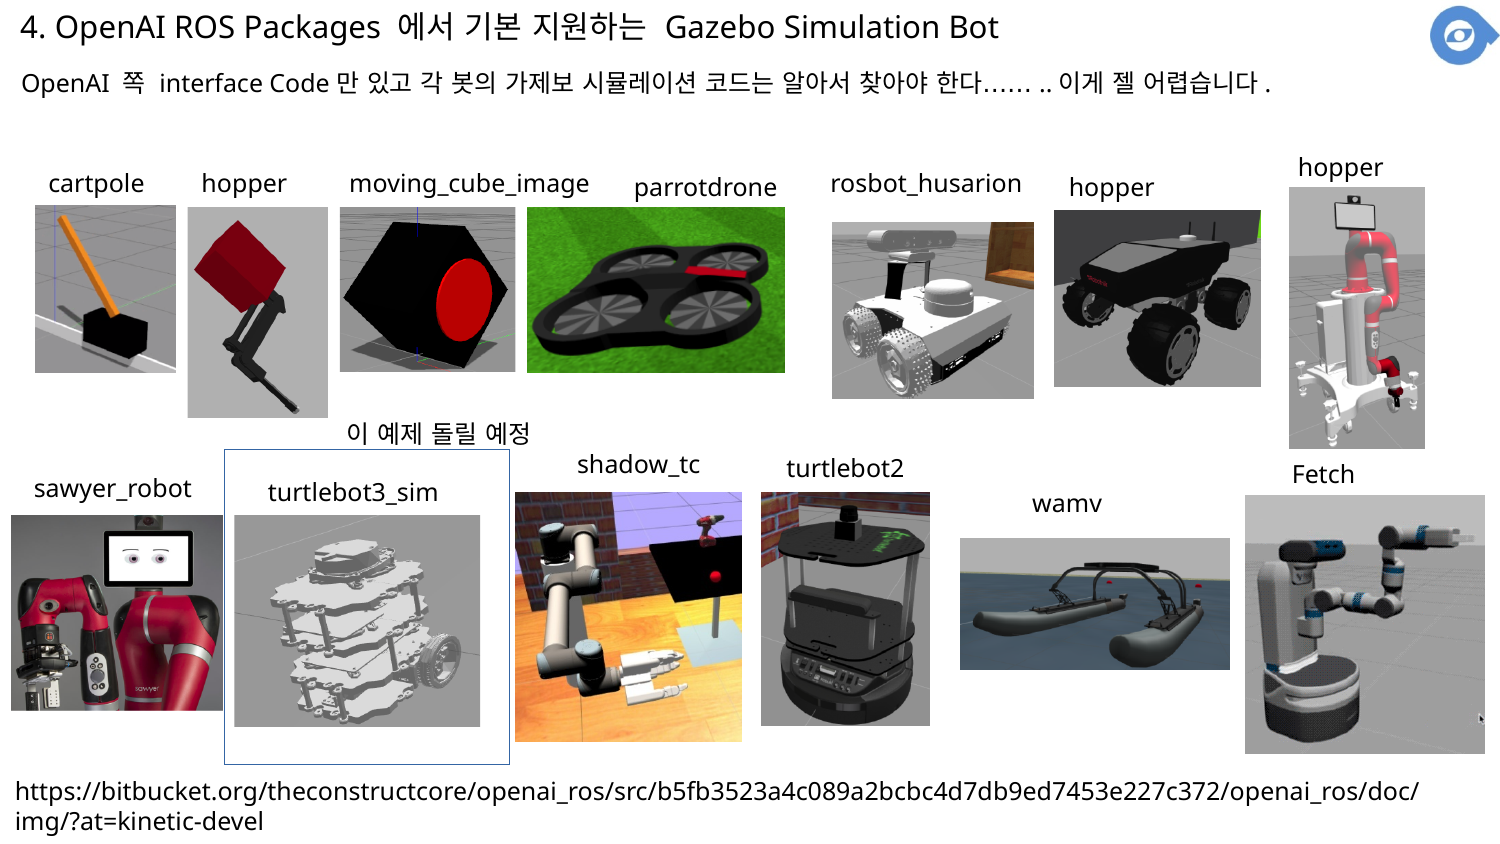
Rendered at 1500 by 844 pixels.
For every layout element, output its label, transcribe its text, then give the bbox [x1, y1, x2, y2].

text_box parrotdrone [619, 163, 790, 209]
picture [960, 538, 1230, 670]
text_box OpenAI 쪽 interface Code만 있고 각 봇의 가제보 시뮬레이션 코드는 알아서 찾아야 한다……..이게 젤 어렵습니다. [5, 59, 1362, 105]
picture [187, 207, 328, 418]
picture [1245, 495, 1485, 754]
picture [832, 222, 1034, 399]
text_box cartpole [33, 160, 161, 205]
text_box 4. OpenAI ROS Packages 에서 기본 지원하는 Gazebo Simulation Bot [5, 0, 1106, 53]
text_box hopper [1283, 144, 1398, 189]
picture [1289, 187, 1425, 449]
picture [761, 492, 930, 726]
text_box turtlebot3_sim [253, 468, 458, 514]
text_box wamv [1017, 480, 1142, 526]
picture [515, 492, 742, 742]
picture [35, 205, 176, 373]
text_box 이 예제 돌릴 예정 [331, 410, 539, 456]
text_box hopper [186, 160, 302, 205]
text_box sawyer_robot [19, 465, 210, 510]
text_box https://bitbucket.org/theconstructcore/openai_ros/src/b5fb3523a4c089a2bcbc4d7db9ed7453e227c372/openai_ros/doc/img/?at=kinetic-devel [0, 768, 1500, 843]
picture [1430, 0, 1500, 70]
text_box rosbot_husarion [815, 160, 1039, 205]
picture [527, 207, 785, 373]
text_box turtlebot2 [771, 445, 920, 490]
picture [339, 207, 516, 372]
text_box Fetch [1277, 450, 1402, 496]
picture [11, 515, 223, 711]
text_box moving_cube_image [334, 160, 609, 205]
text_box hopper [1053, 163, 1169, 209]
picture [1054, 210, 1261, 387]
text_box shadow_tc [562, 441, 719, 487]
picture [234, 515, 481, 727]
